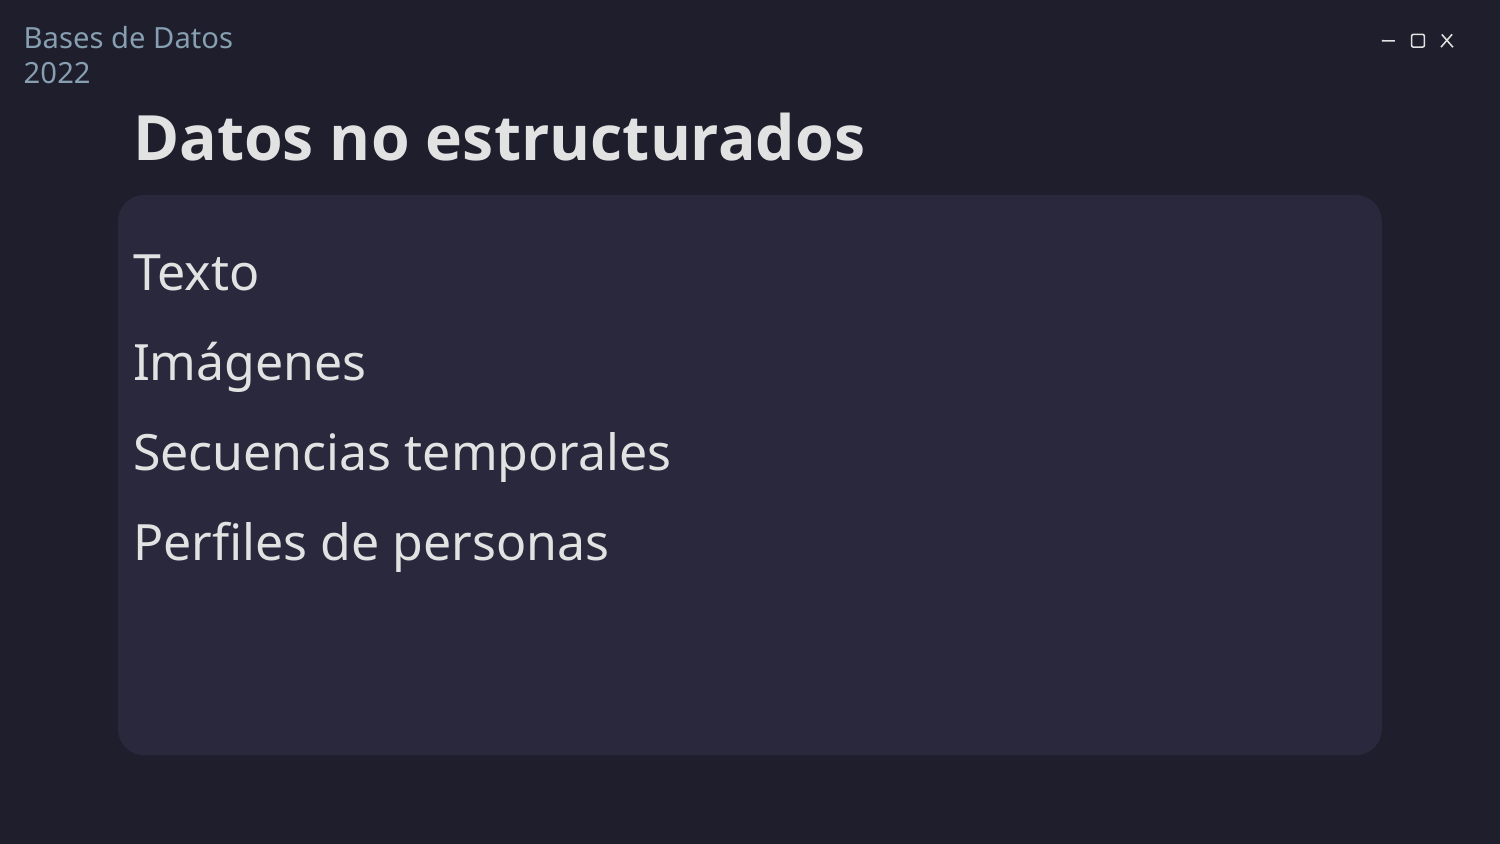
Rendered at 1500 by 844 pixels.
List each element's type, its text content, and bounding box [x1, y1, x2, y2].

list Texto Imágenes Secuencias temporales Perfiles de personas [118, 195, 1382, 750]
title Datos no estructurados [118, 88, 1382, 183]
